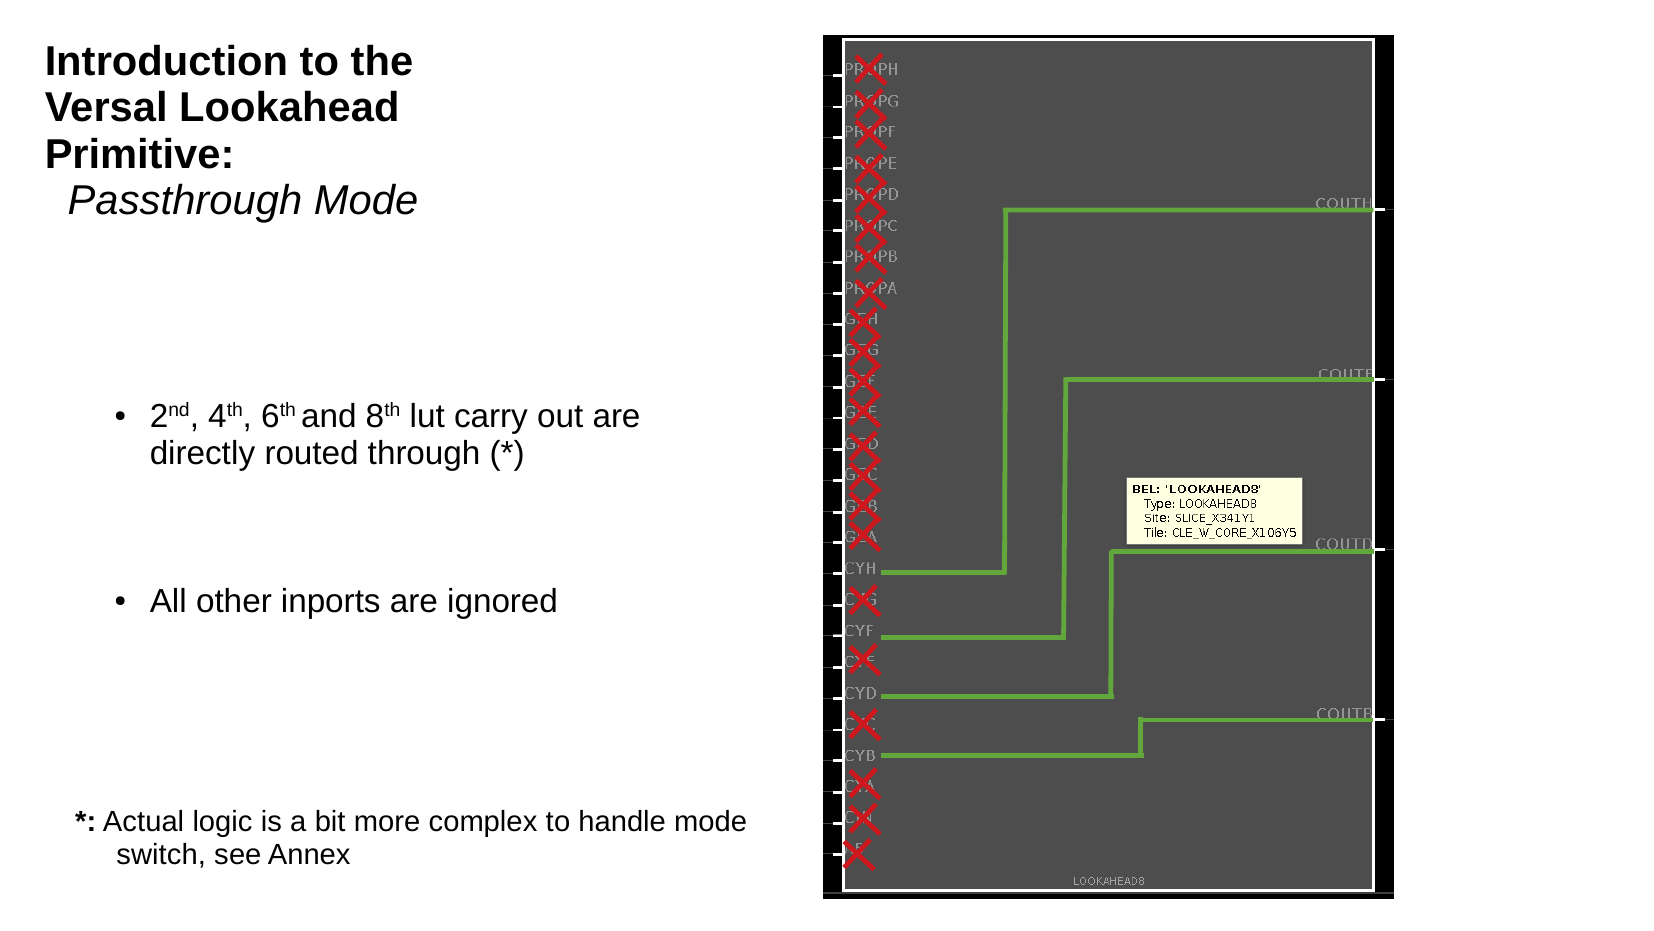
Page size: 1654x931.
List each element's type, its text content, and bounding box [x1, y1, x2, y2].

text_box Introduction to the Versal Lookahead Primitive: Passthrough Mode [30, 30, 481, 231]
text_box 2nd, 4th, 6th and 8th lut carry out are directly routed through (*) All other inports are ignored [99, 390, 685, 629]
text_box *: Actual logic is a bit more complex to handle mode switch, see Annex [60, 797, 781, 879]
picture [823, 35, 1394, 899]
